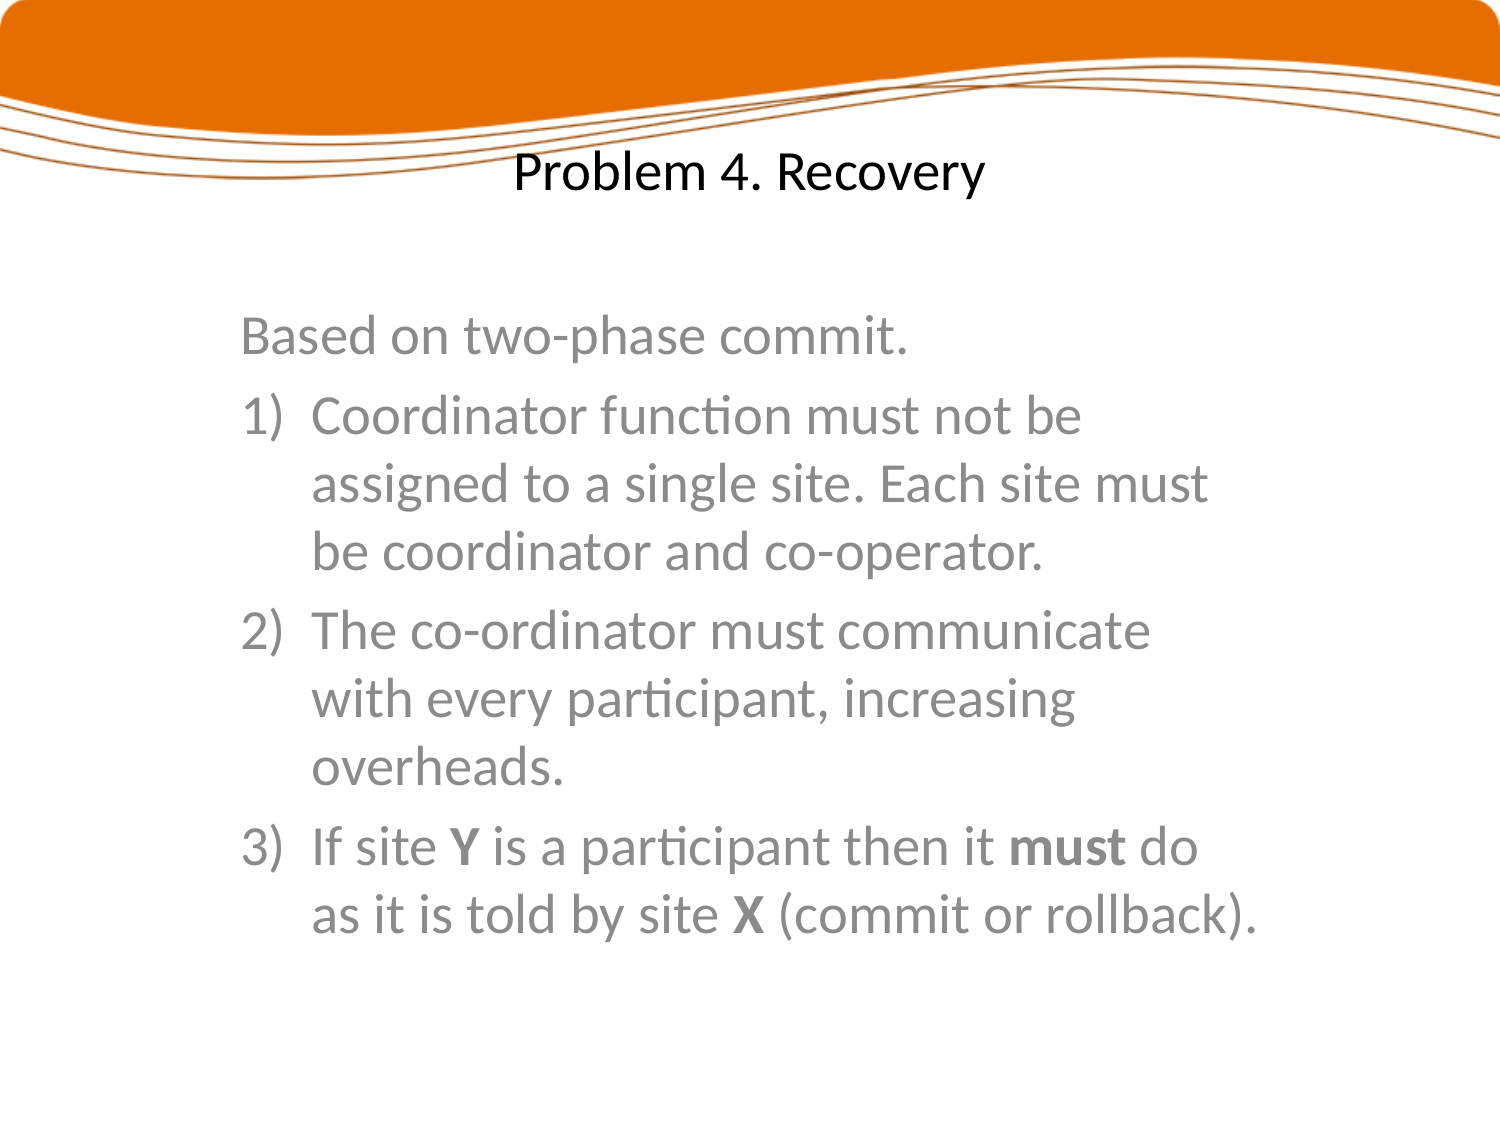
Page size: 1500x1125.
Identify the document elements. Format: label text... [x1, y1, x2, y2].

subtitle Based on two-phase commit. Coordinator function must not be assigned to a single site. Each site must be coordinator and co-operator. The co-ordinator must communicate with every participant, increasing overheads. If site Y is a participant then it must do as it is told by site X (commit or rollback). [225, 290, 1275, 988]
picture [0, 0, 1500, 180]
title Problem 4. Recovery [75, 125, 1425, 279]
